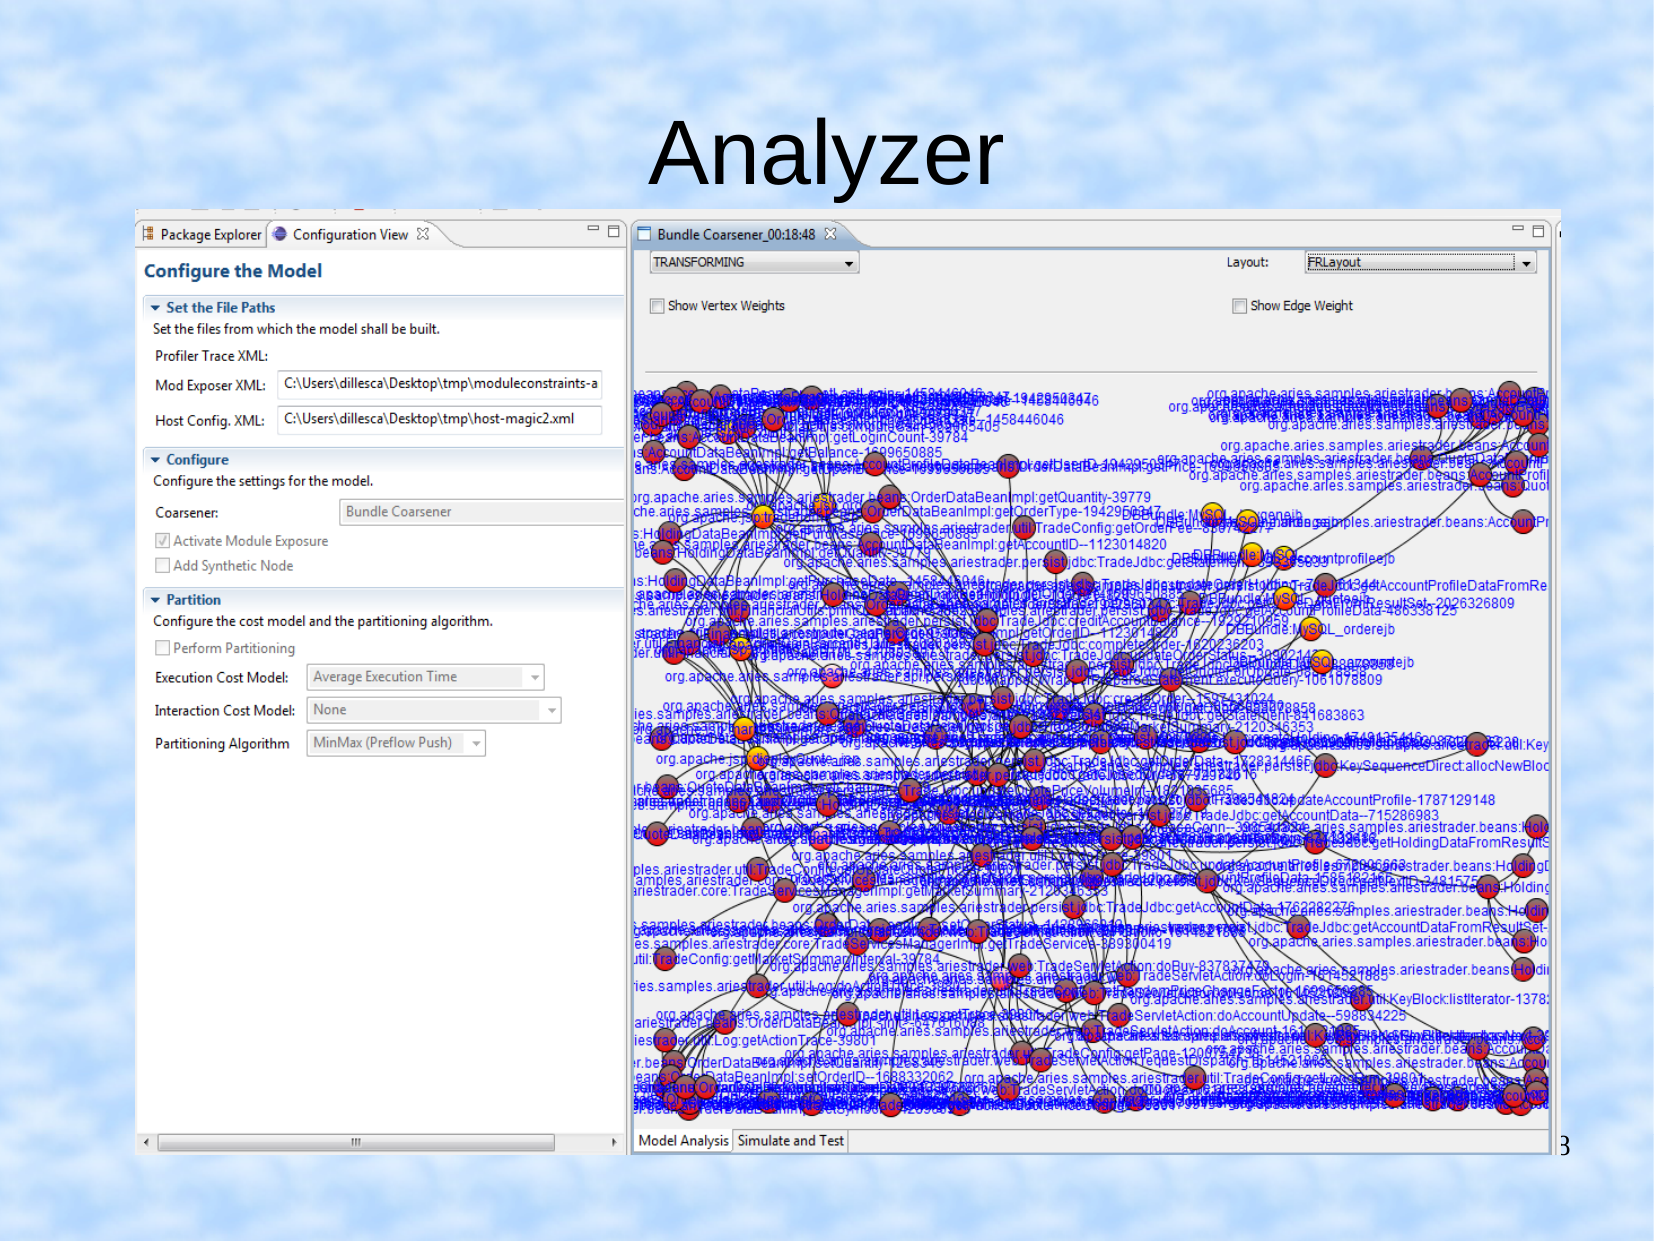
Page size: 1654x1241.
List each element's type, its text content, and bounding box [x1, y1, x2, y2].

title Analyzer [82, 49, 1571, 257]
picture [0, 0, 1654, 1241]
